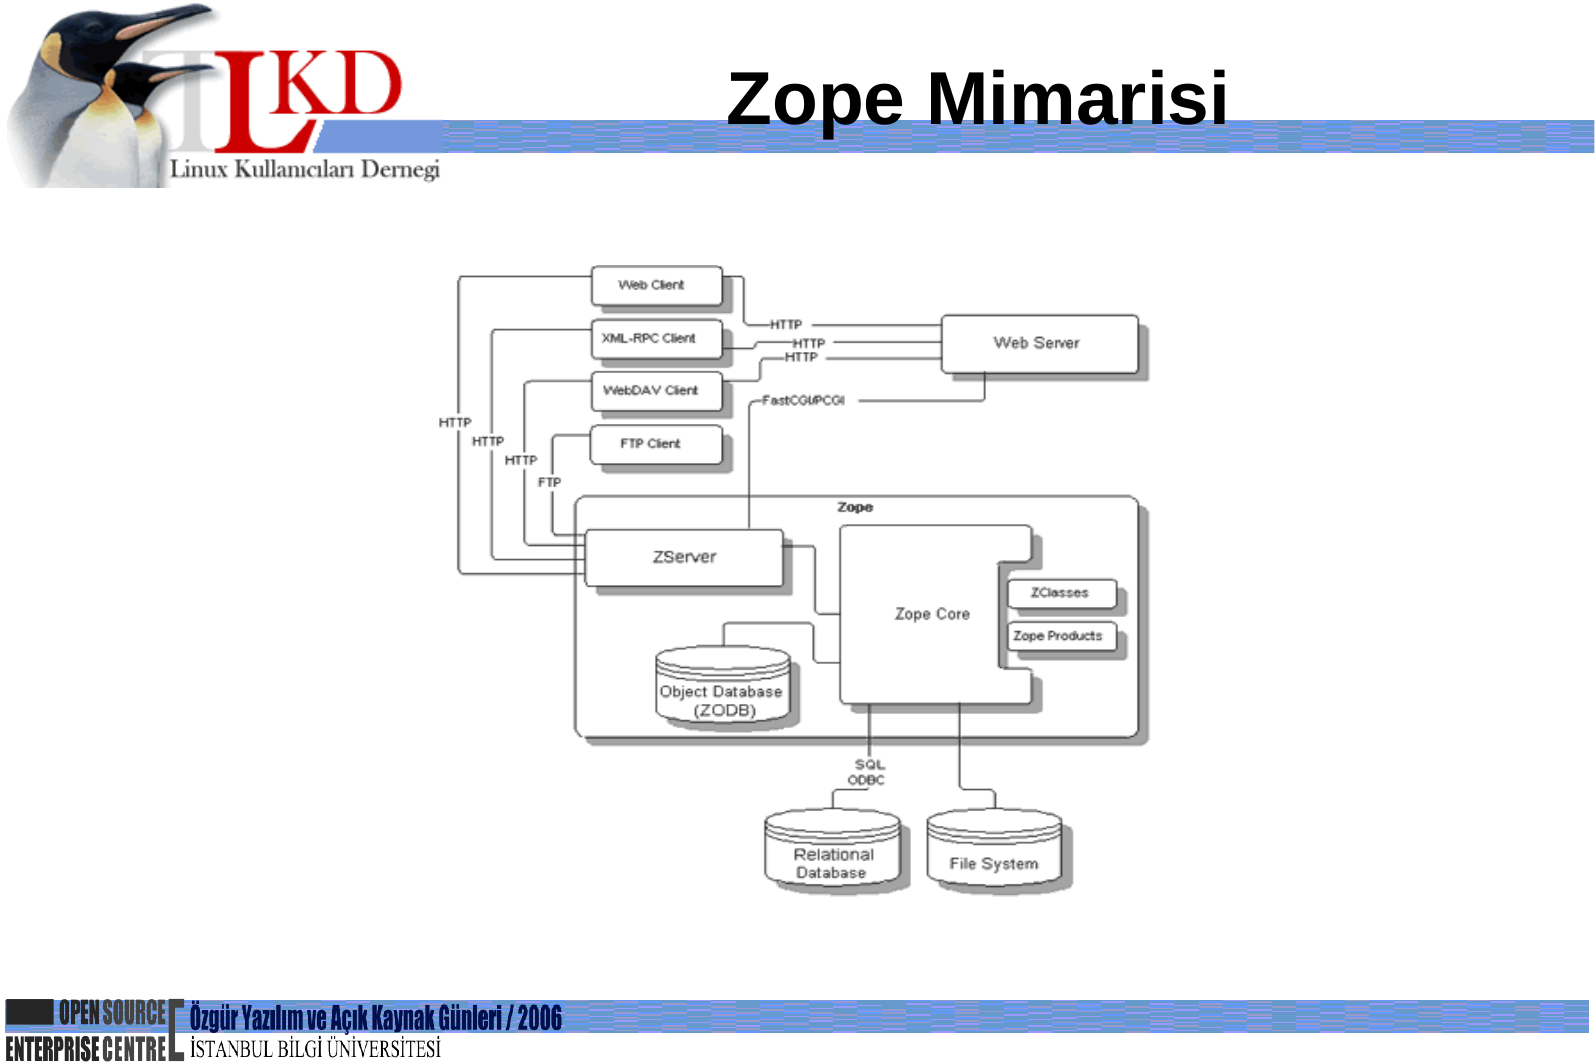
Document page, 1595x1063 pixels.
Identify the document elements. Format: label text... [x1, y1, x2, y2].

picture [0, 265, 1589, 1063]
title Zope Mimarisi [442, 49, 1515, 148]
picture [7, 0, 1595, 188]
